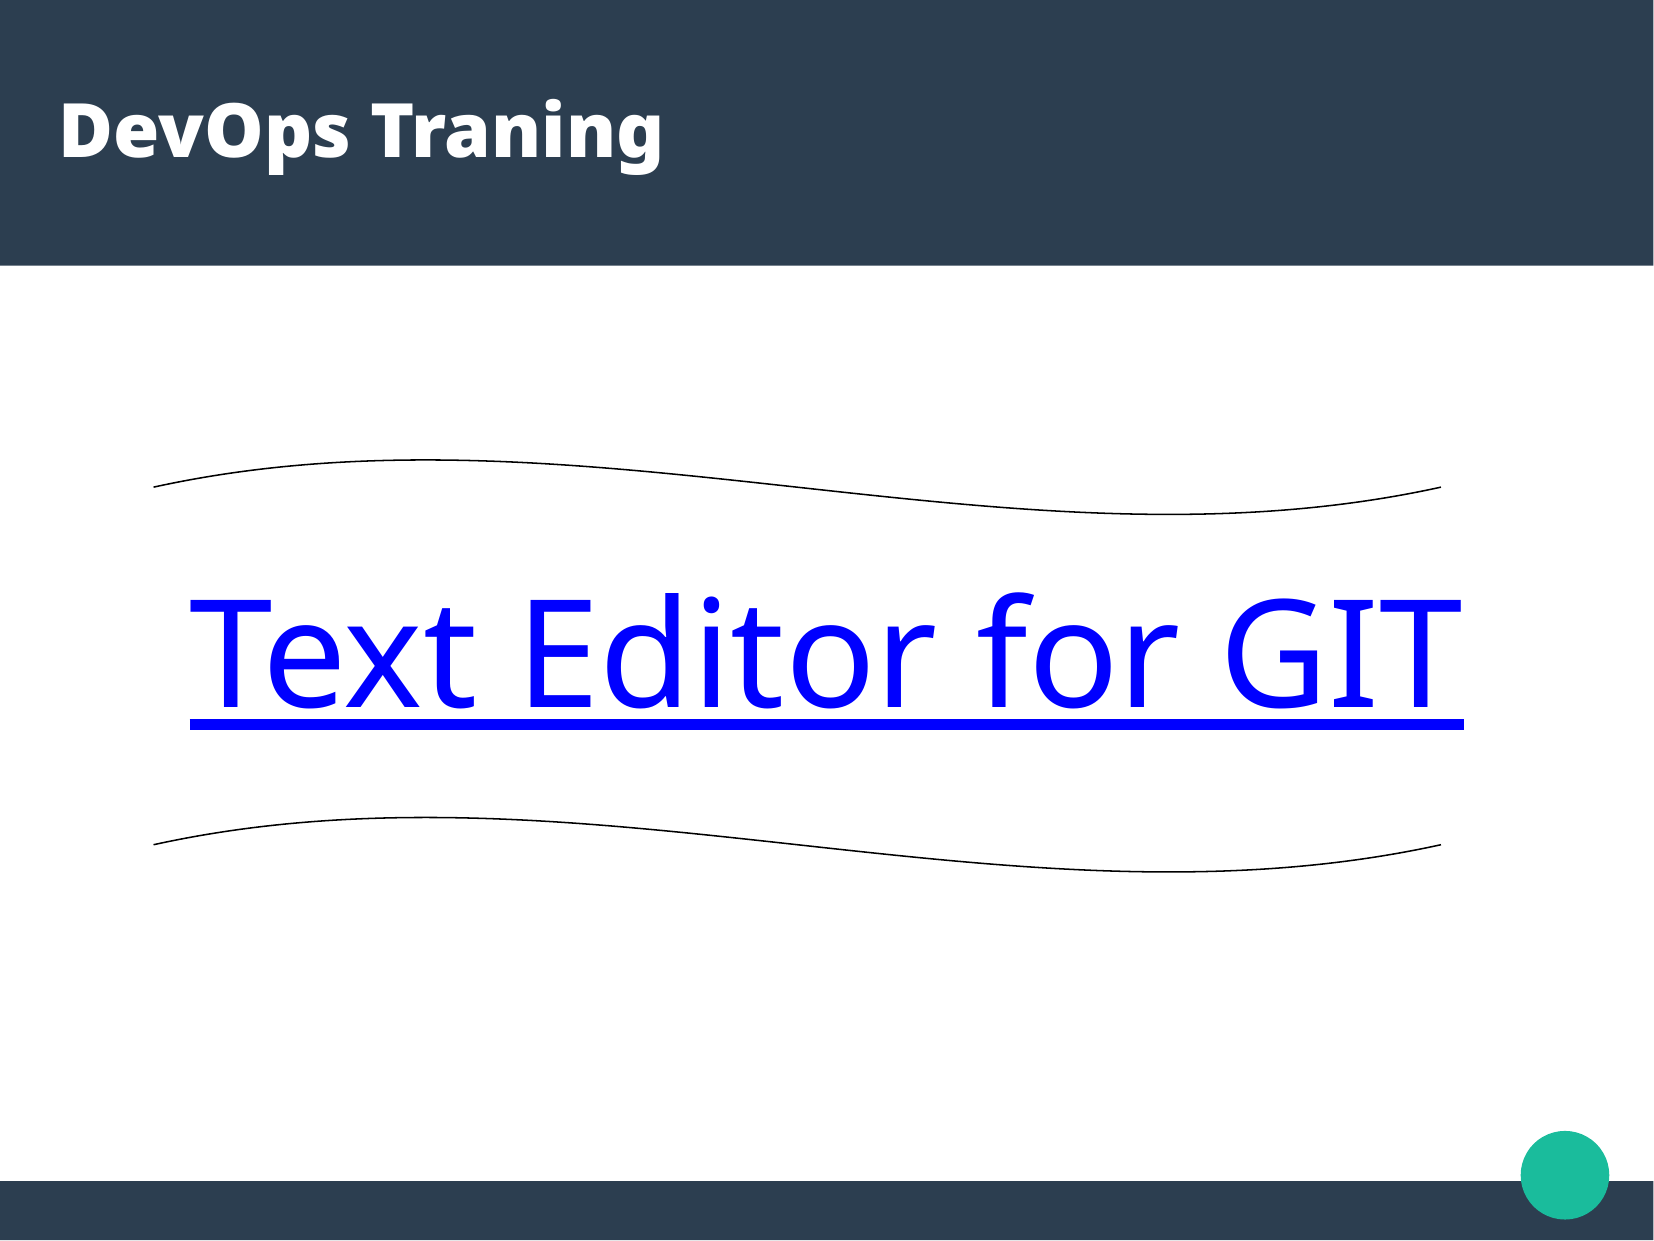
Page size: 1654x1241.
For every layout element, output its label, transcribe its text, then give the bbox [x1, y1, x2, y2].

title DevOps Traning [59, 49, 1595, 207]
subtitle Text Editor for GIT [82, 290, 1571, 1010]
